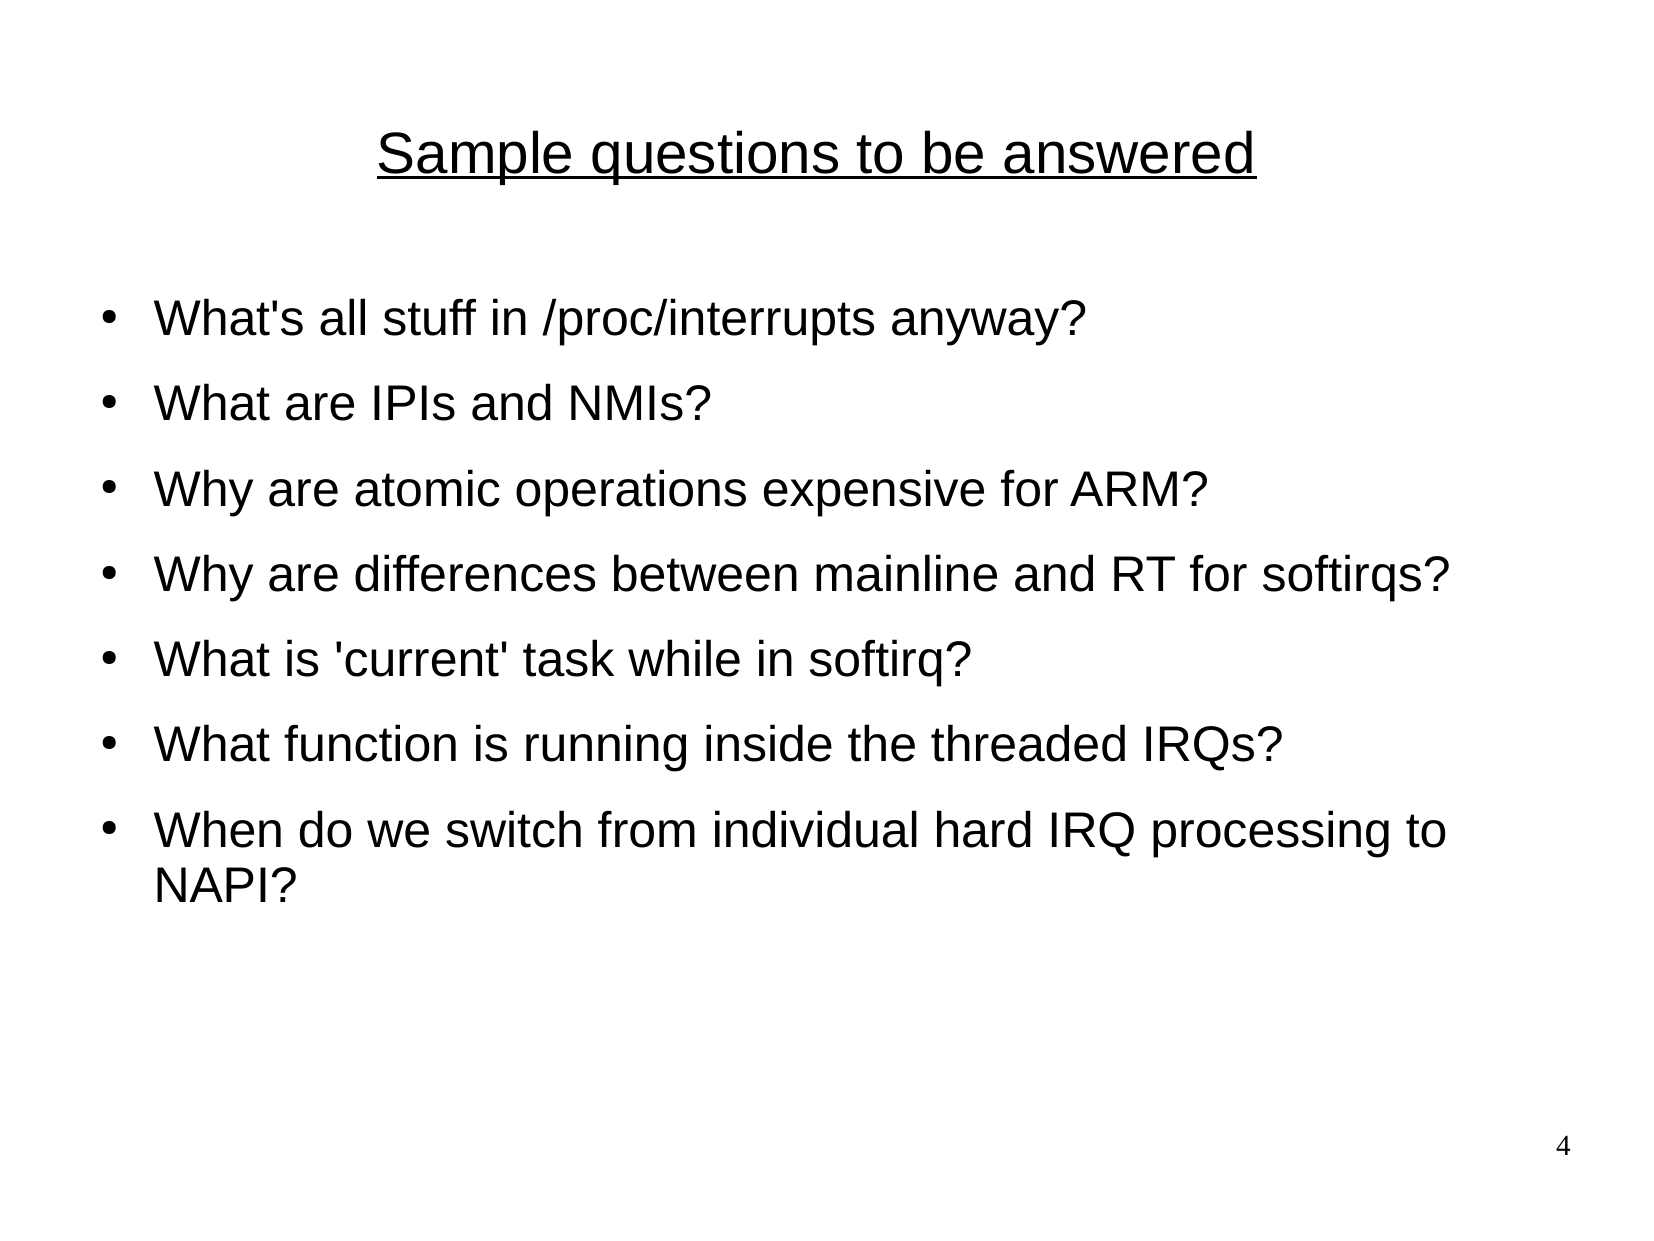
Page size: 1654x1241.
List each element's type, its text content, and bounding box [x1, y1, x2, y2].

title Sample questions to be answered [82, 49, 1571, 257]
list What's all stuff in /proc/interrupts anyway? What are IPIs and NMIs? Why are atomic operations expensive for ARM? Why are differences between mainline and RT for softirqs? What is 'current' task while in softirq? What function is running inside the threaded IRQs? When do we switch from individual hard IRQ processing to NAPI? [82, 290, 1571, 1010]
